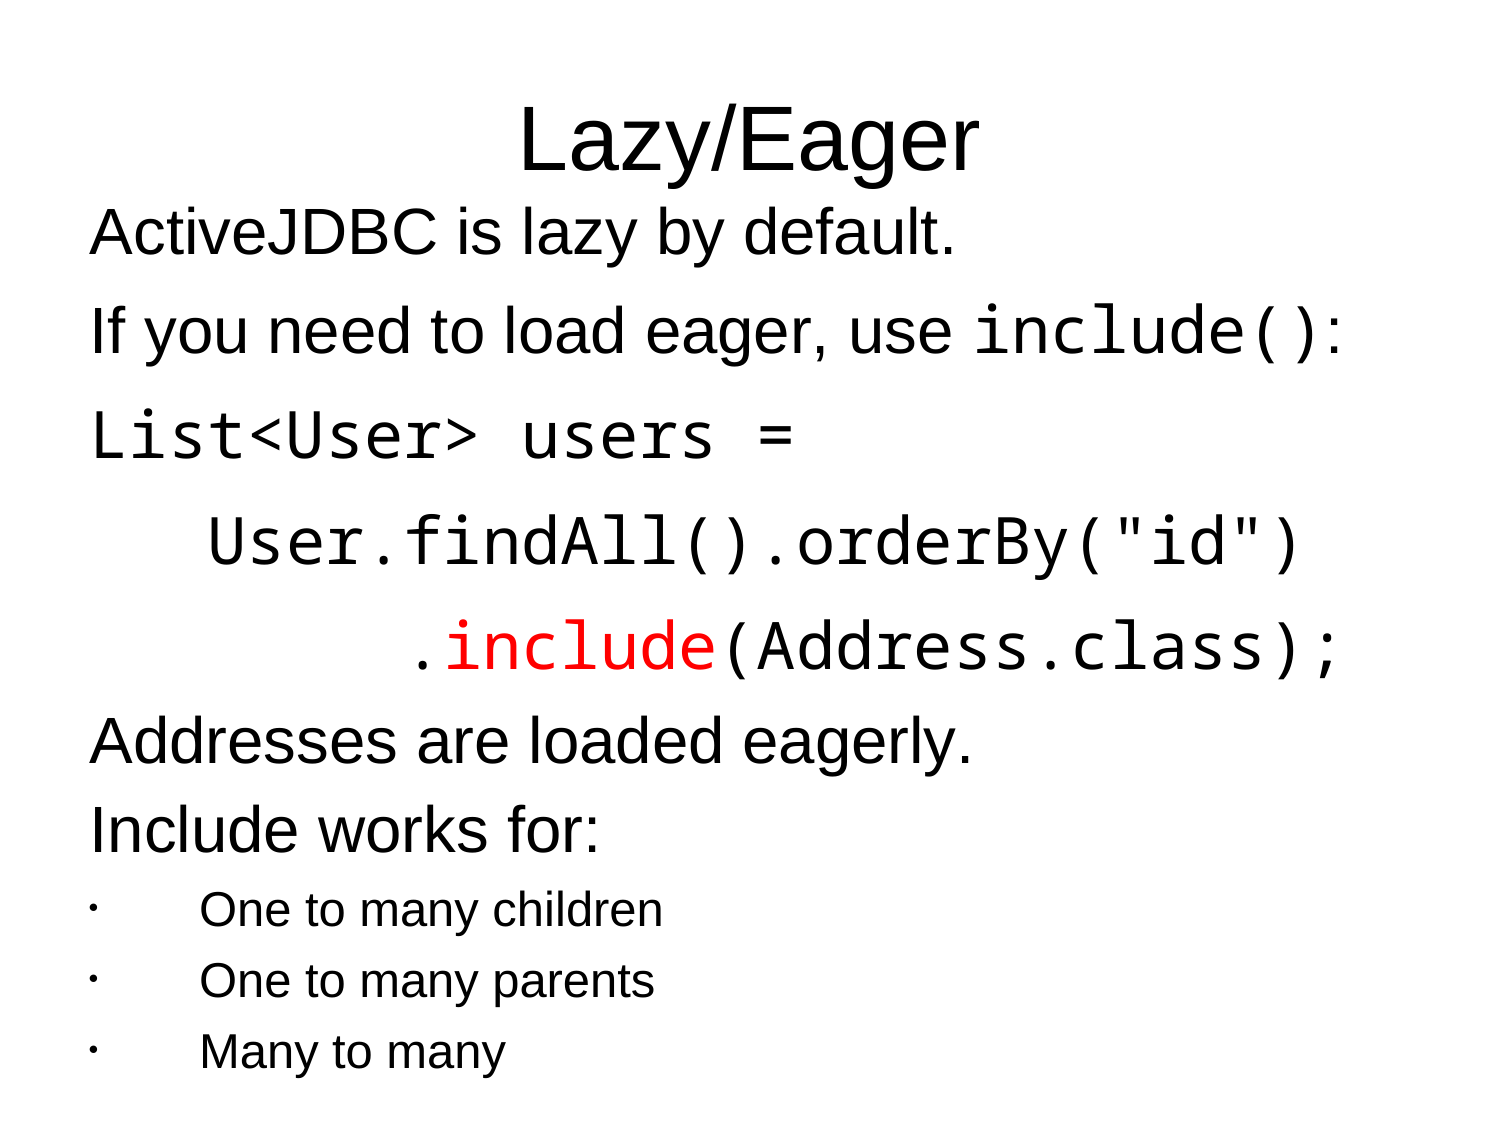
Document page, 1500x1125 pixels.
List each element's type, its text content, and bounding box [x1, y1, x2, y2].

title Lazy/Eager [75, 44, 1425, 187]
list ActiveJDBC is lazy by default. If you need to load eager, use include(): List<User> users = User.findAll().orderBy("id") .include(Address.class); Addresses are loaded eagerly. Include works for: One to many children One to many parents Many to many [75, 187, 1425, 1088]
